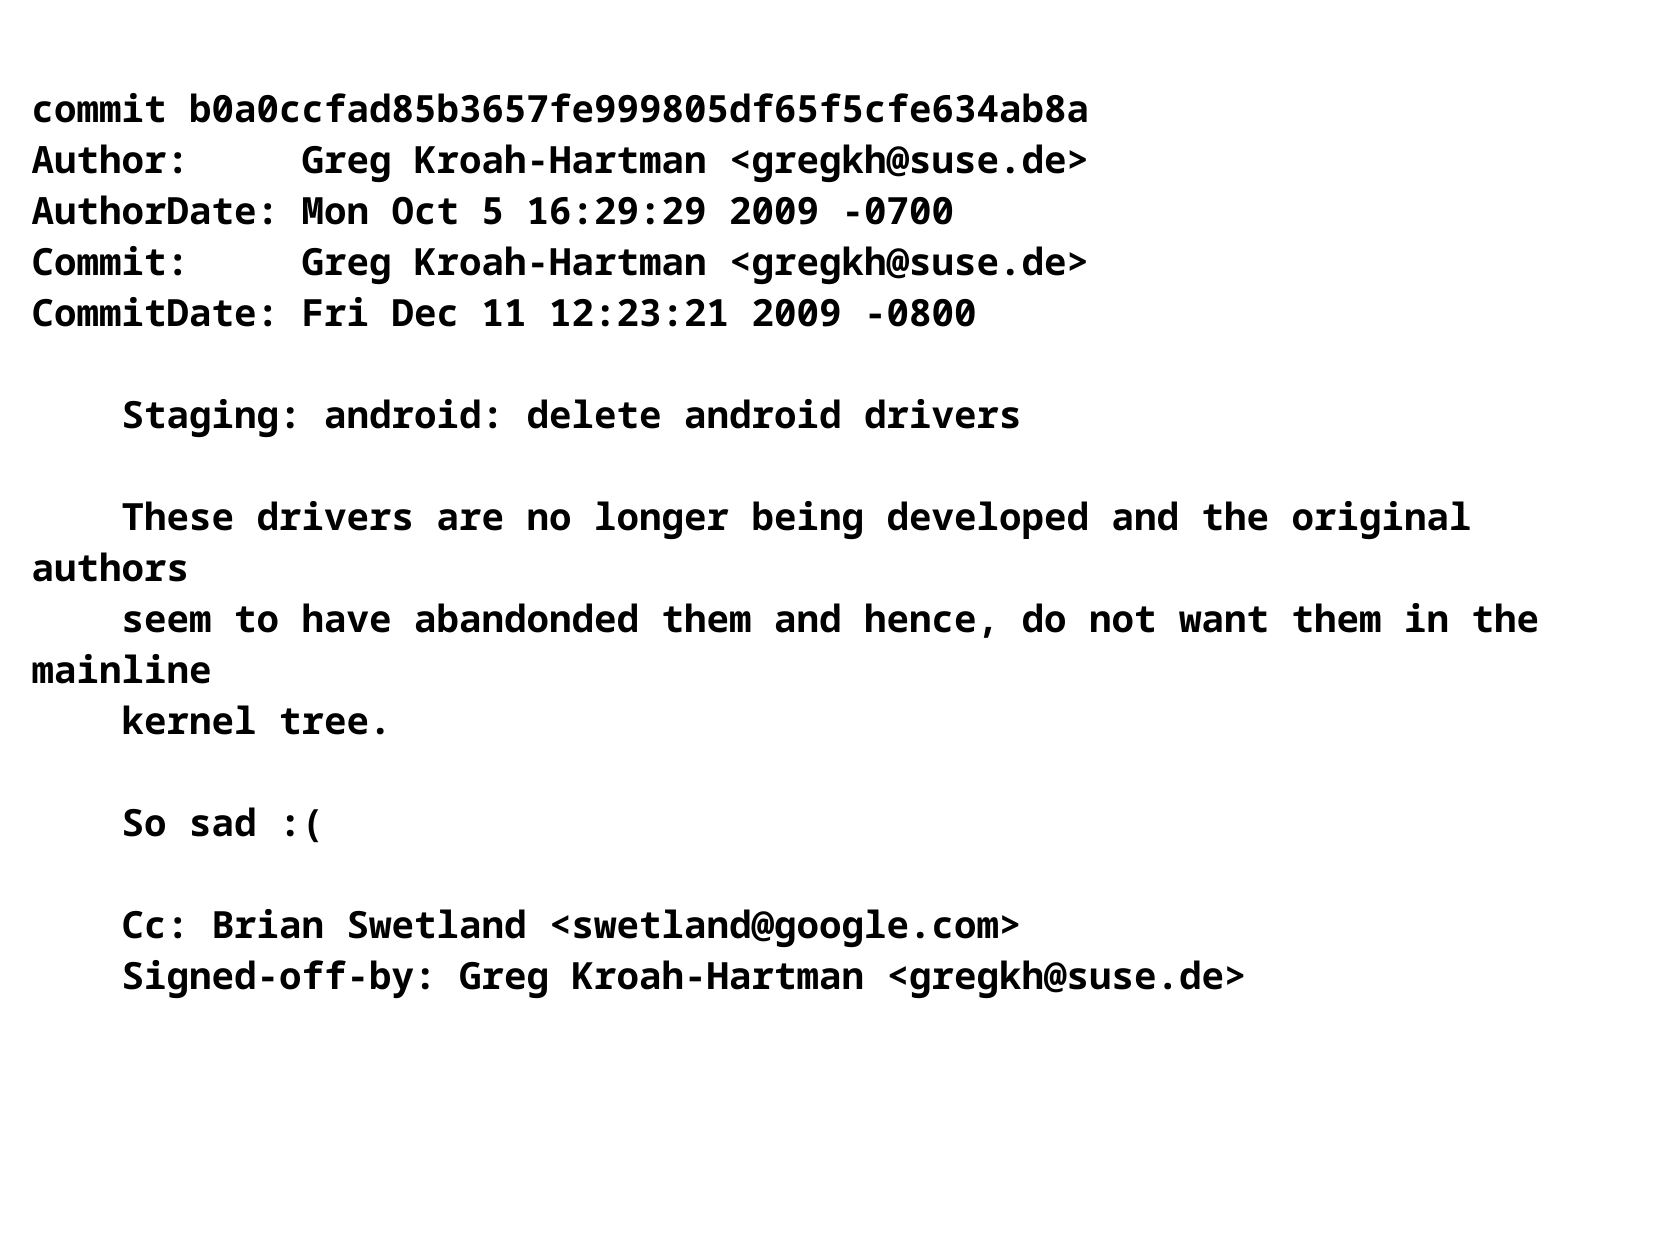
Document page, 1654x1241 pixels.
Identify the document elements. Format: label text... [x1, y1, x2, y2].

text_box [268, 252, 414, 323]
text_box commit b0a0ccfad85b3657fe999805df65f5cfe634ab8a Author: Greg Kroah-Hartman <gregkh@suse.de> AuthorDate: Mon Oct 5 16:29:29 2009 -0700 Commit: Greg Kroah-Hartman <gregkh@suse.de> CommitDate: Fri Dec 11 12:23:21 2009 -0800 Staging: android: delete android drivers These drivers are no longer being developed and the original authors seem to have abandonded them and hence, do not want them in the mainline kernel tree. So sad :( Cc: Brian Swetland <swetland@google.com> Signed-off-by: Greg Kroah-Hartman <gregkh@suse.de> [16, 75, 1637, 728]
